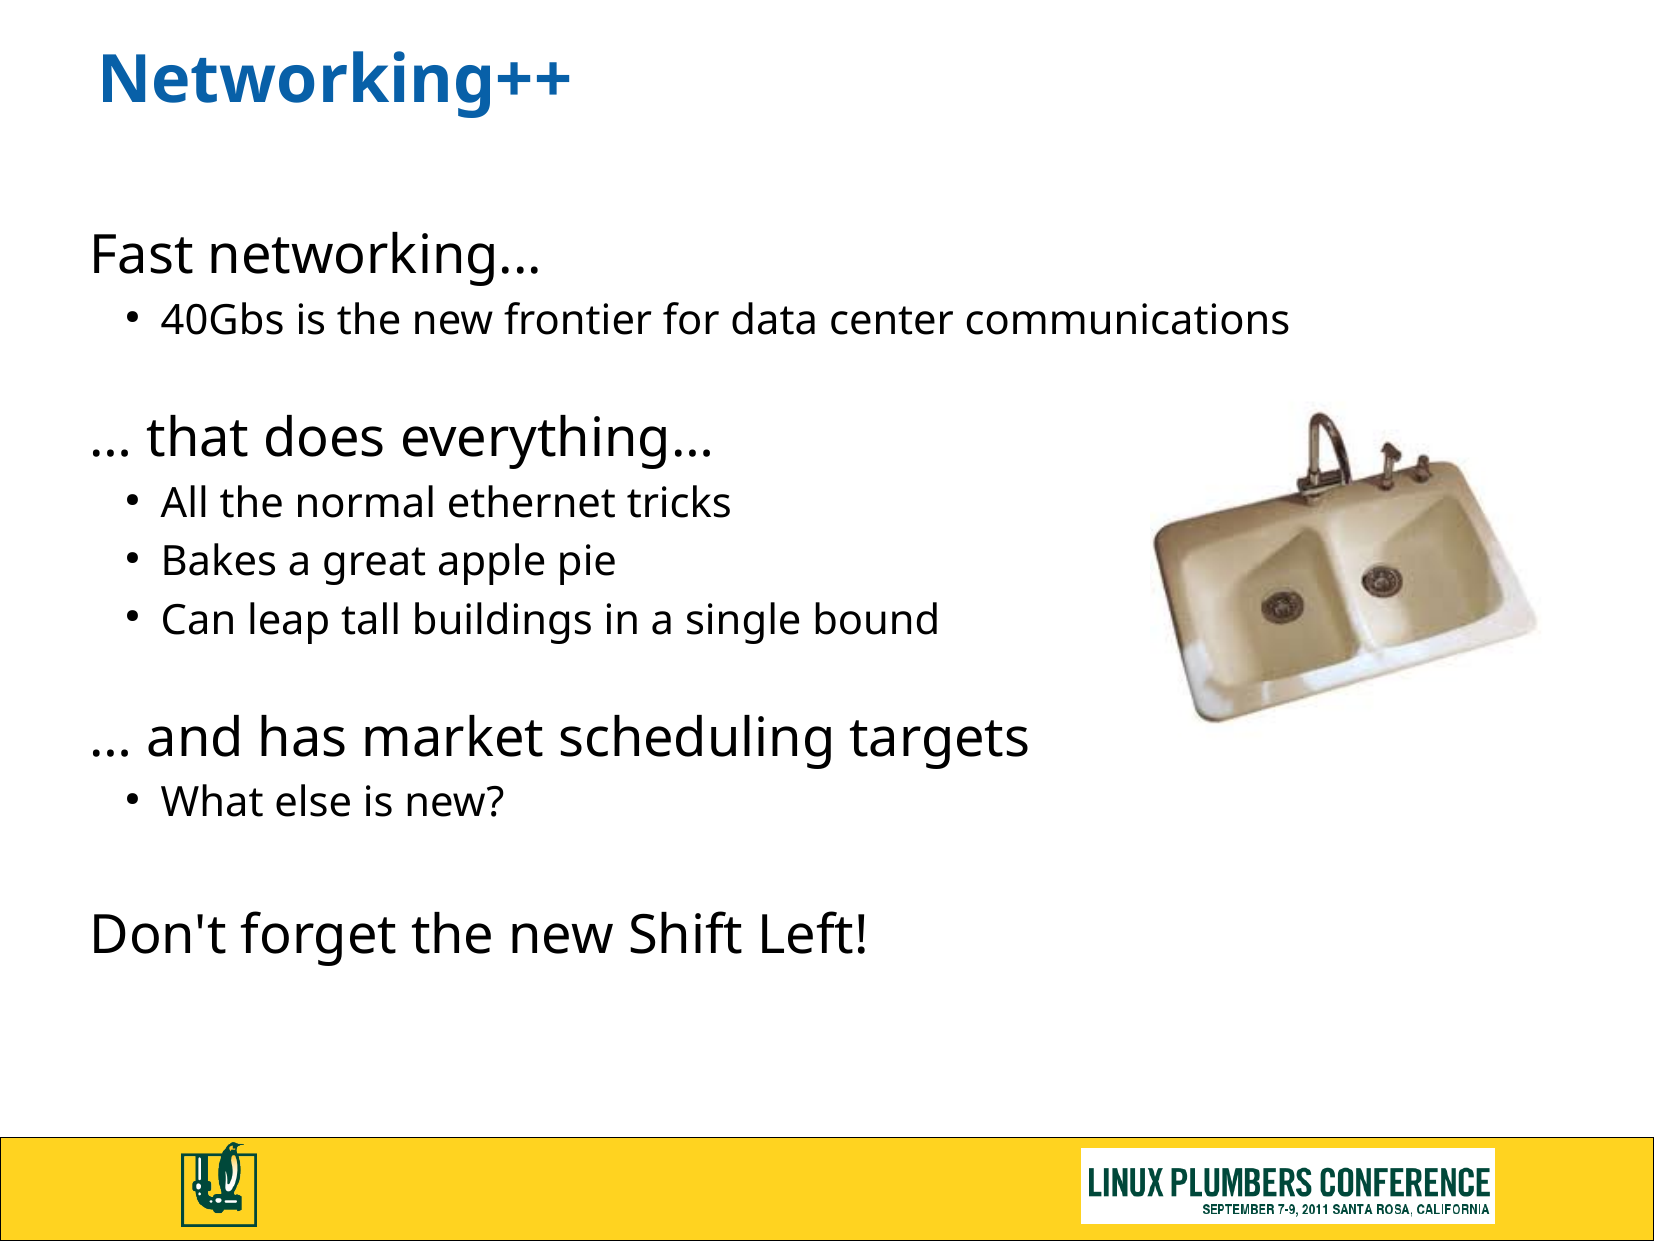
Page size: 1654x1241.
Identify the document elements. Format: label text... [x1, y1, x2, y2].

picture [1150, 374, 1543, 767]
title Networking++ [82, 28, 1572, 190]
list Fast networking... 40Gbs is the new frontier for data center communications … that does everything… All the normal ethernet tricks Bakes a great apple pie Can leap tall buildings in a single bound … and has market scheduling targets What else is new? Don't forget the new Shift Left! [75, 212, 1559, 1088]
picture [181, 1142, 257, 1227]
picture [1081, 1148, 1495, 1224]
